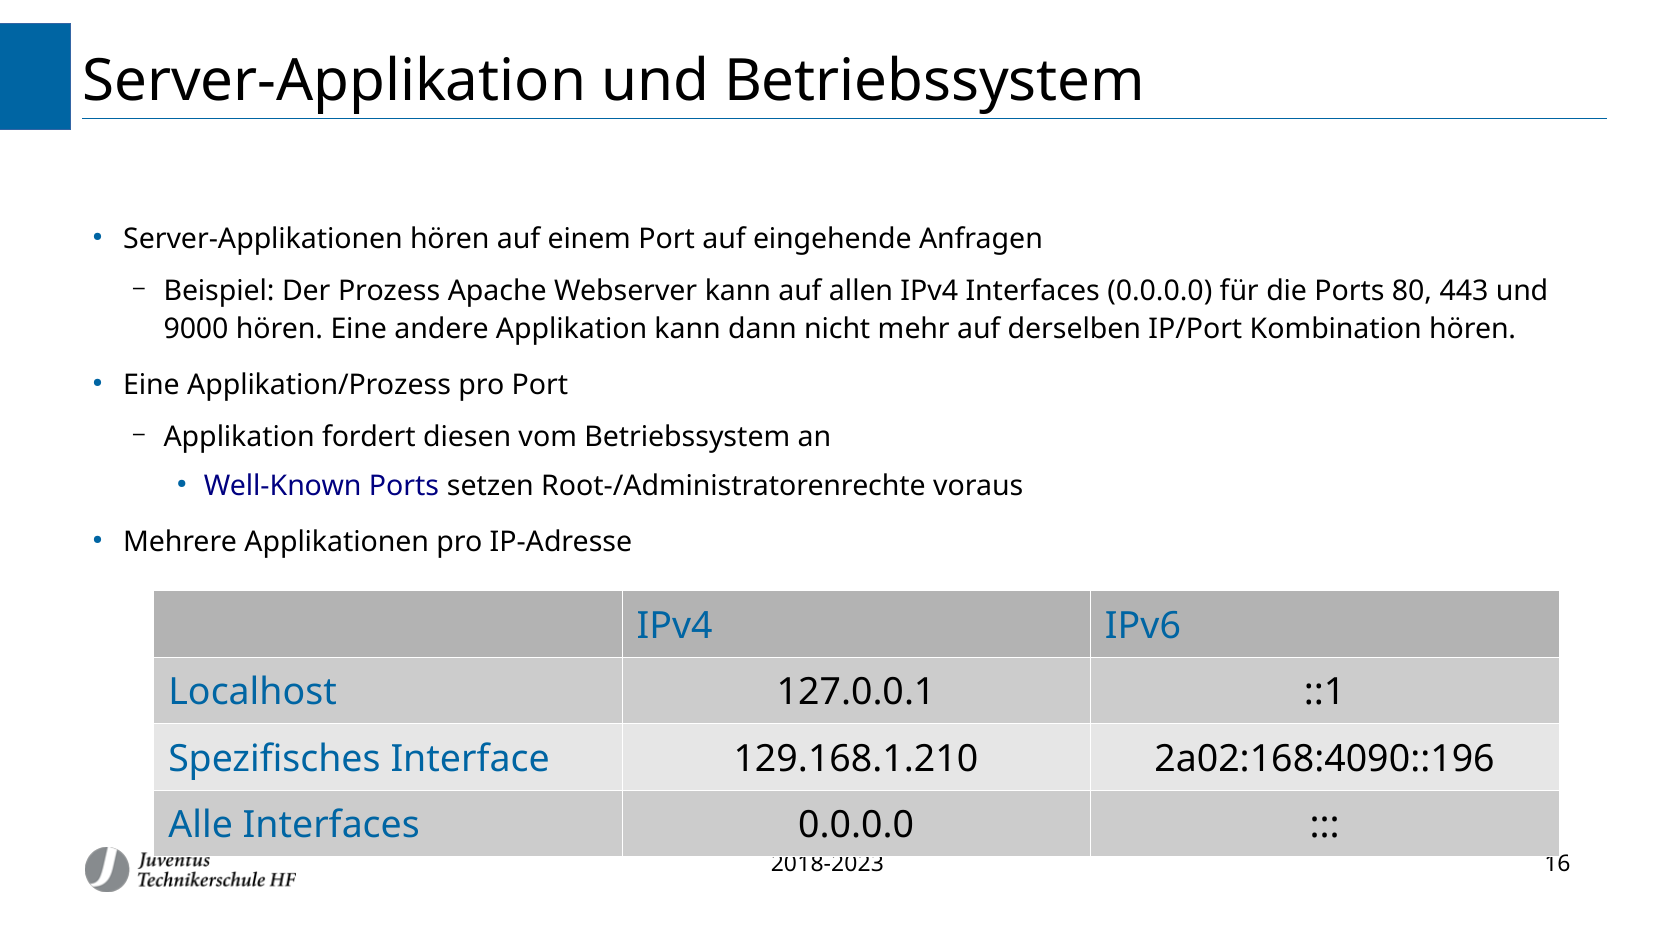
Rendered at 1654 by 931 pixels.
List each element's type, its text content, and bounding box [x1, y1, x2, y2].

table_cell Alle Interfaces [154, 791, 622, 856]
table_header [154, 591, 622, 657]
table_cell Localhost [154, 658, 622, 723]
table_header IPv4 [623, 591, 1090, 657]
table_cell ::: [1091, 791, 1559, 856]
table_cell 127.0.0.1 [623, 658, 1090, 723]
picture [85, 847, 296, 892]
title Server-Applikation und Betriebssystem [82, 37, 1571, 119]
table_header IPv6 [1091, 591, 1559, 657]
table_cell 2a02:168:4090::196 [1091, 724, 1559, 790]
table_cell ::1 [1091, 658, 1559, 723]
table_cell Spezifisches Interface [154, 724, 622, 790]
list Server-Applikationen hören auf einem Port auf eingehende Anfragen Beispiel: Der Prozess Apache Webserver kann auf allen IPv4 Interfaces (0.0.0.0) für die Ports 80, 443 und 9000 hören. Eine andere Applikation kann dann nicht mehr auf derselben IP/Port Kombination hören. Eine Applikation/Prozess pro Port Applikation fordert diesen vom Betriebssystem an Well-Known Ports setzen Root-/Administratorenrechte voraus Mehrere Applikationen pro IP-Adresse [82, 217, 1571, 591]
table_cell 0.0.0.0 [623, 791, 1090, 856]
table_cell 129.168.1.210 [623, 724, 1090, 790]
